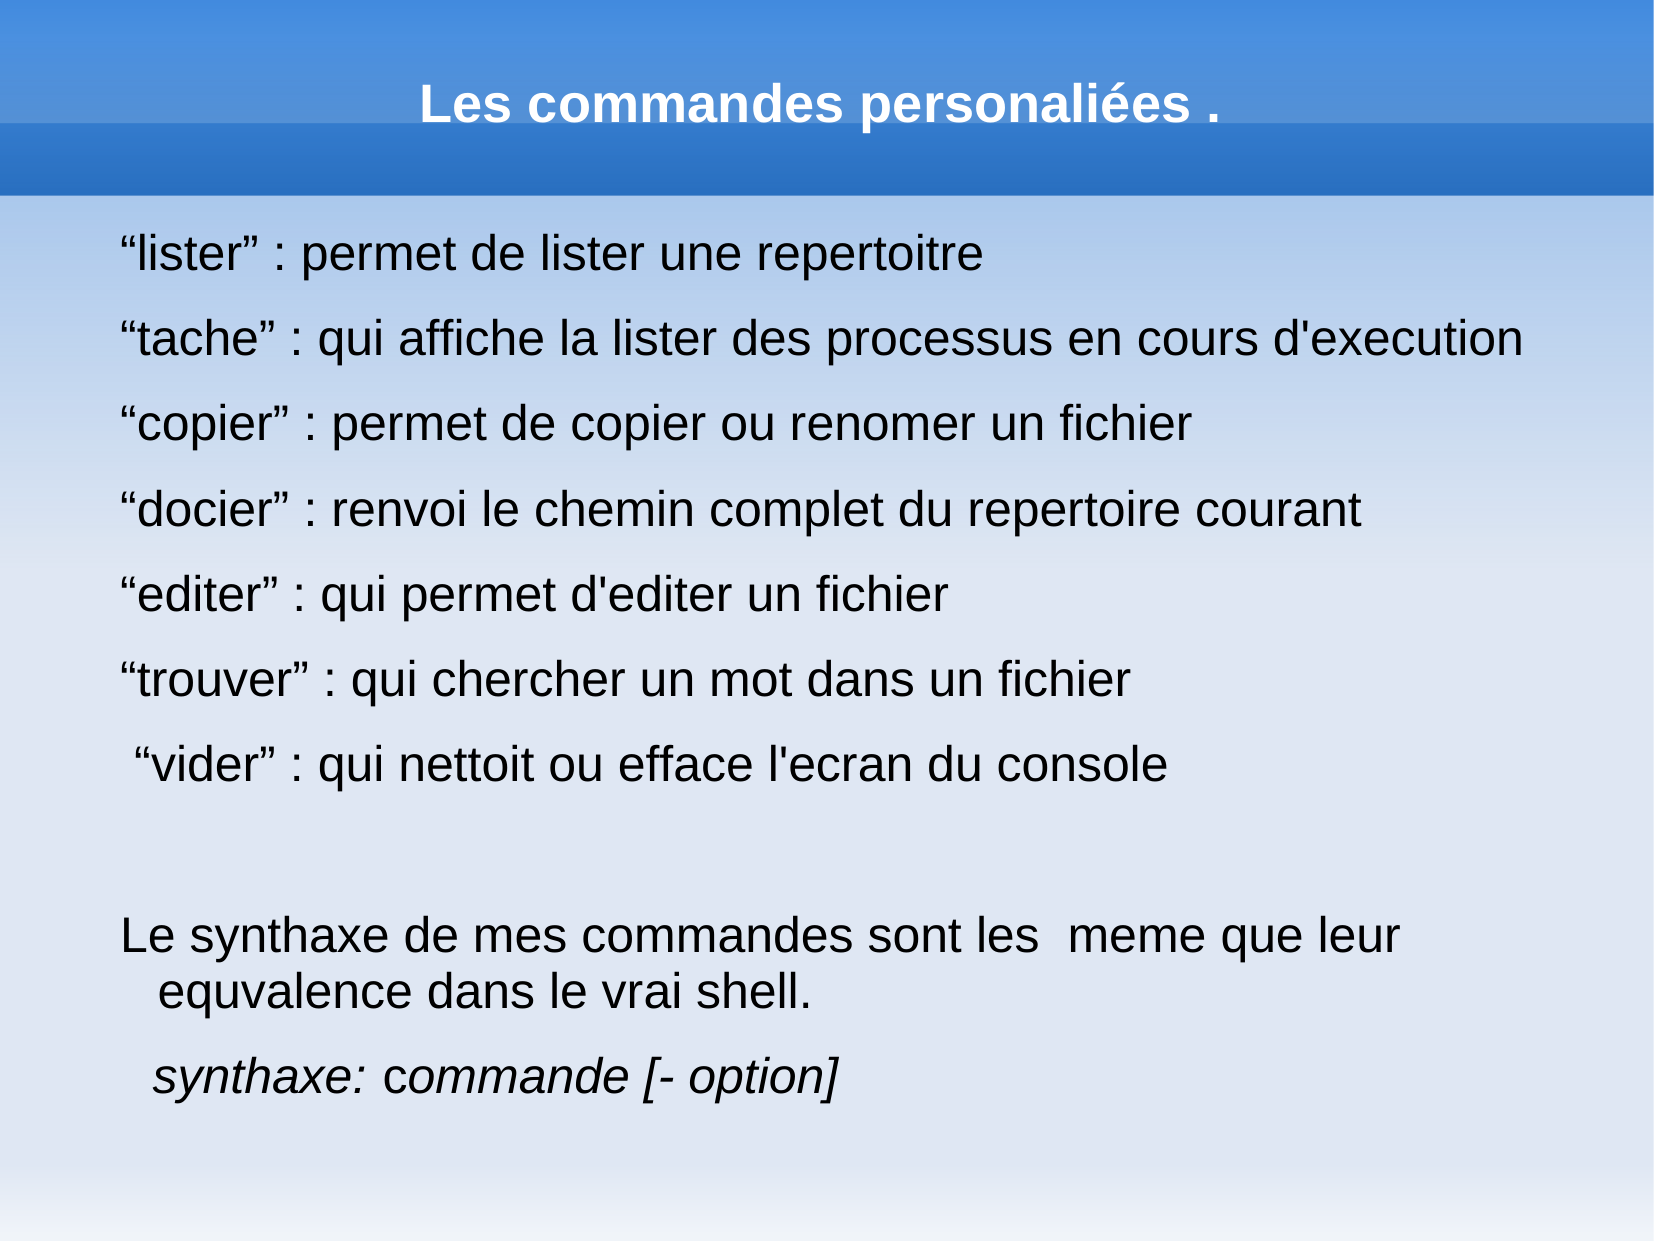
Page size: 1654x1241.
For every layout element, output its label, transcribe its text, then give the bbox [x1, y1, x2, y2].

title Les commandes personaliées . [76, 0, 1565, 208]
picture [0, 0, 1654, 1241]
list “lister” : permet de lister une repertoitre “tache” : qui affiche la lister des processus en cours d'execution “copier” : permet de copier ou renomer un fichier “docier” : renvoi le chemin complet du repertoire courant “editer” : qui permet d'editer un fichier “trouver” : qui chercher un mot dans un fichier “vider” : qui nettoit ou efface l'ecran du console Le synthaxe de mes commandes sont les meme que leur equvalence dans le vrai shell. synthaxe: commande [- option] [82, 225, 1571, 1241]
